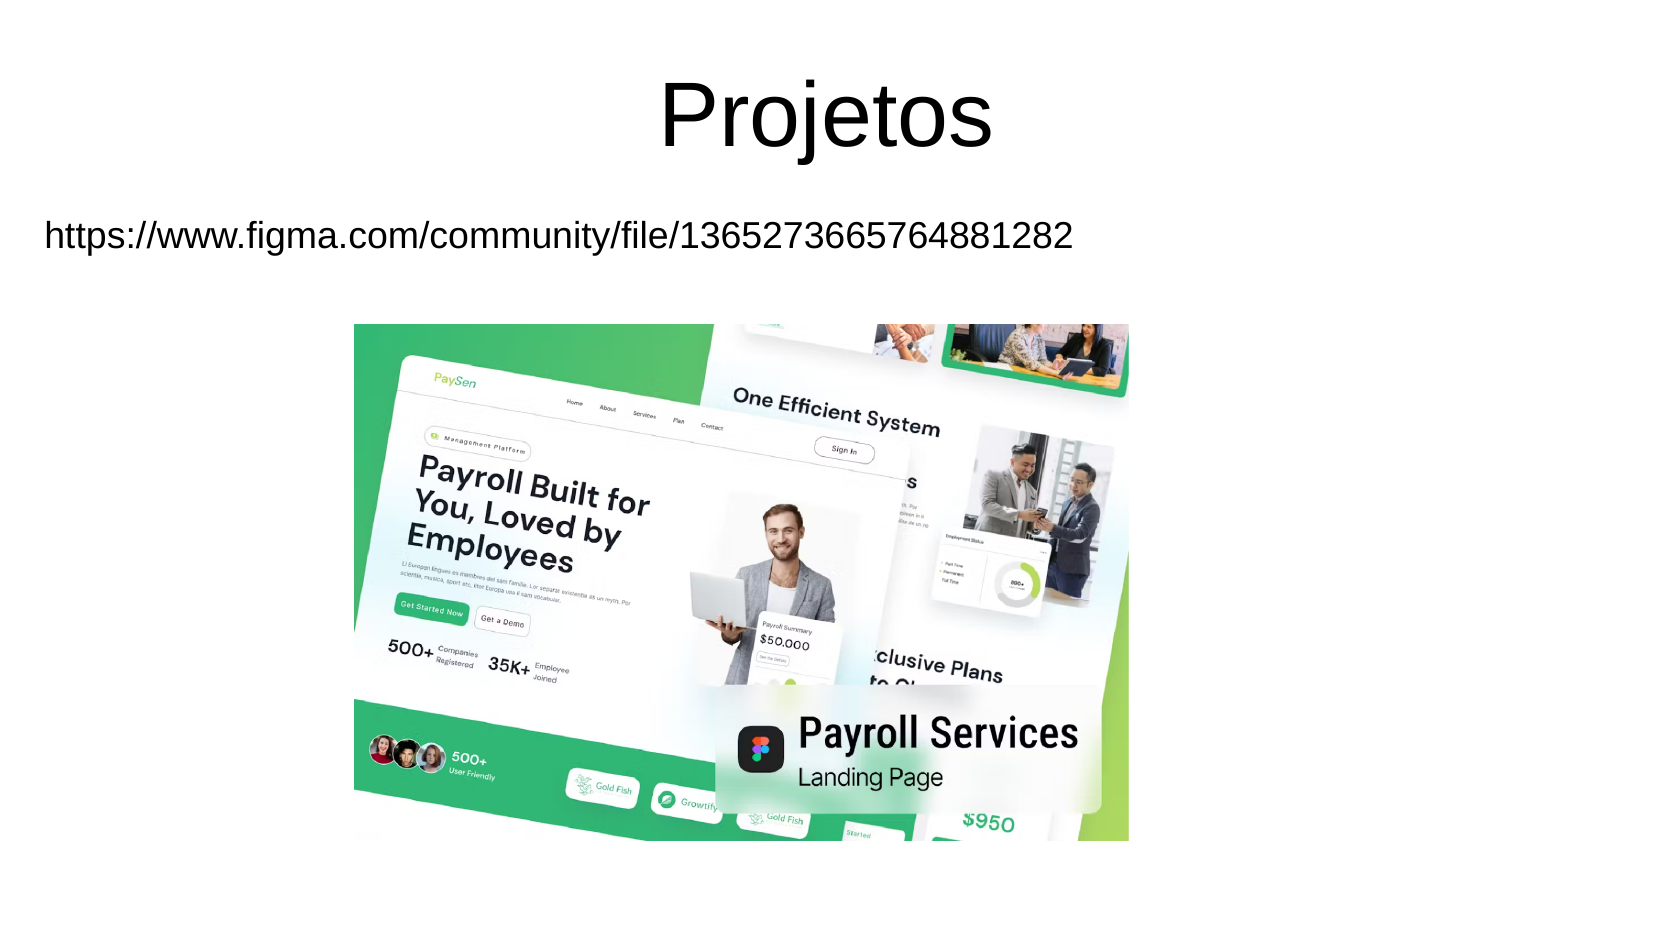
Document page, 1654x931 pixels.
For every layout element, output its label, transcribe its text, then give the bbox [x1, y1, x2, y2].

picture [354, 324, 1129, 841]
text_box https://www.figma.com/community/file/1365273665764881282 [29, 206, 1089, 264]
title Projetos [82, 37, 1571, 193]
